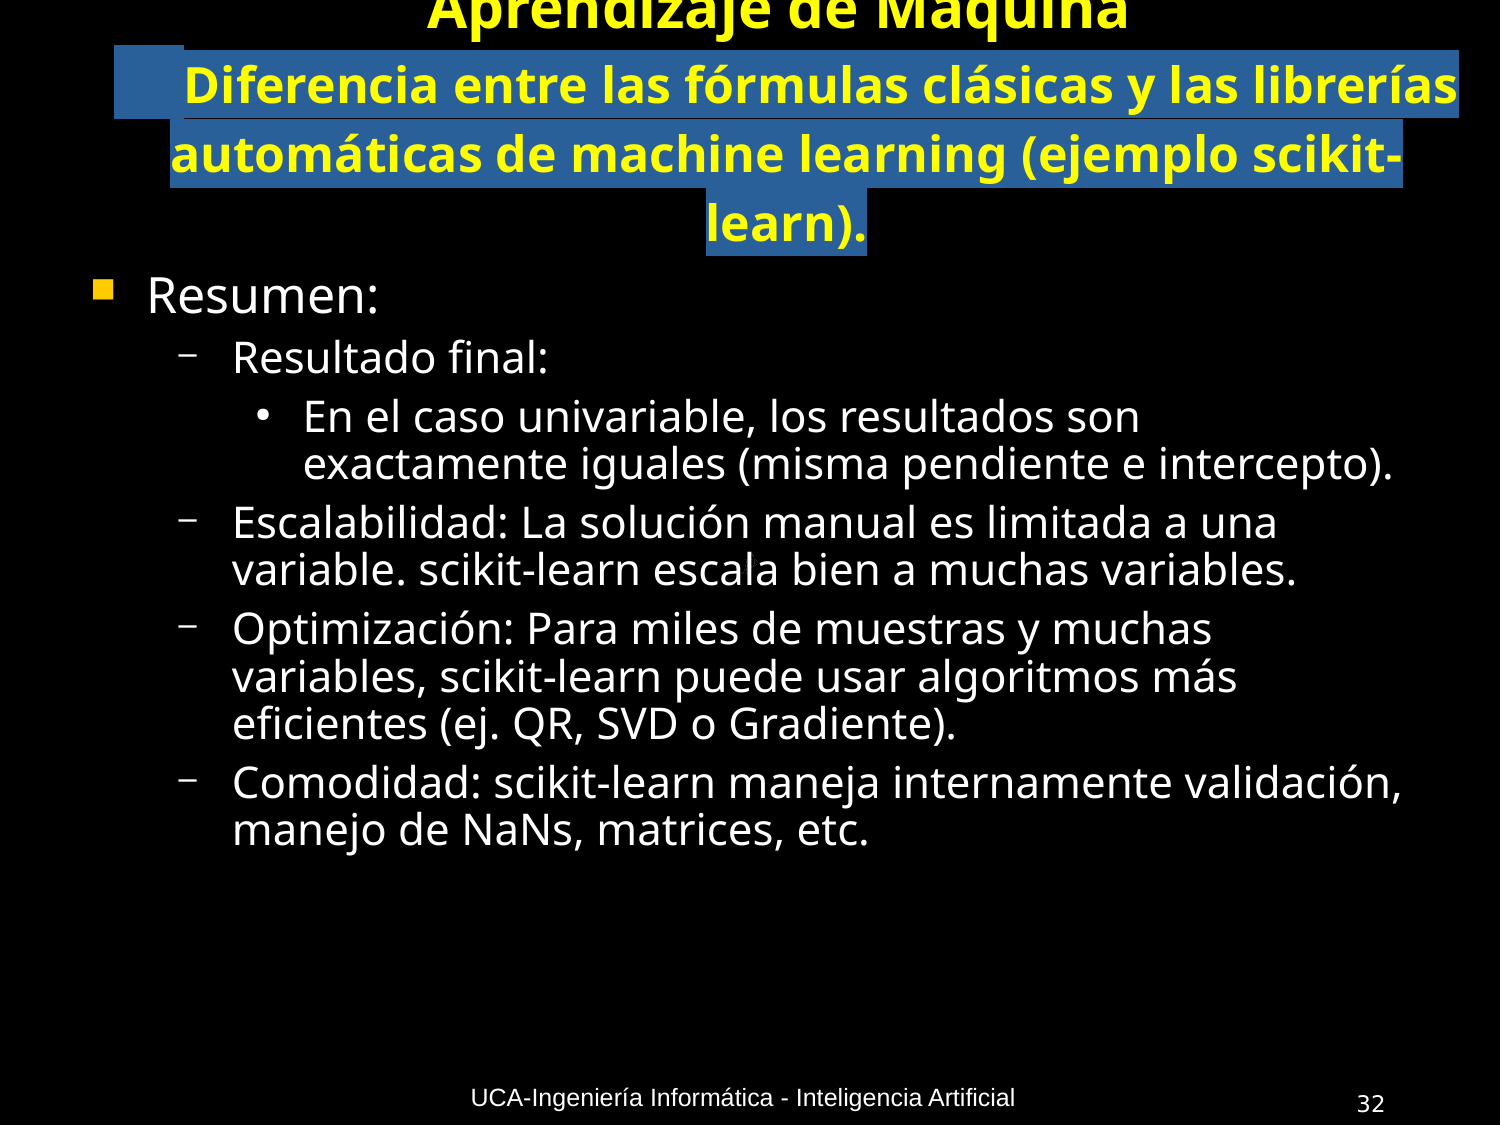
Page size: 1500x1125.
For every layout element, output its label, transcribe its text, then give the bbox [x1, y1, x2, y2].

text_box Resumen: Resultado final: En el caso univariable, los resultados son exactamente iguales (misma pendiente e intercepto). Escalabilidad: La solución manual es limitada a una variable. scikit-learn escala bien a muchas variables. Optimización: Para miles de muestras y muchas variables, scikit-learn puede usar algoritmos más eficientes (ej. QR, SVD o Gradiente). Comodidad: scikit-learn maneja internamente validación, manejo de NaNs, matrices, etc. [75, 262, 1426, 1080]
title Aprendizaje de Máquina Diferencia entre las fórmulas clásicas y las librerías automáticas de machine learning (ejemplo scikit-learn). [75, 39, 1463, 257]
